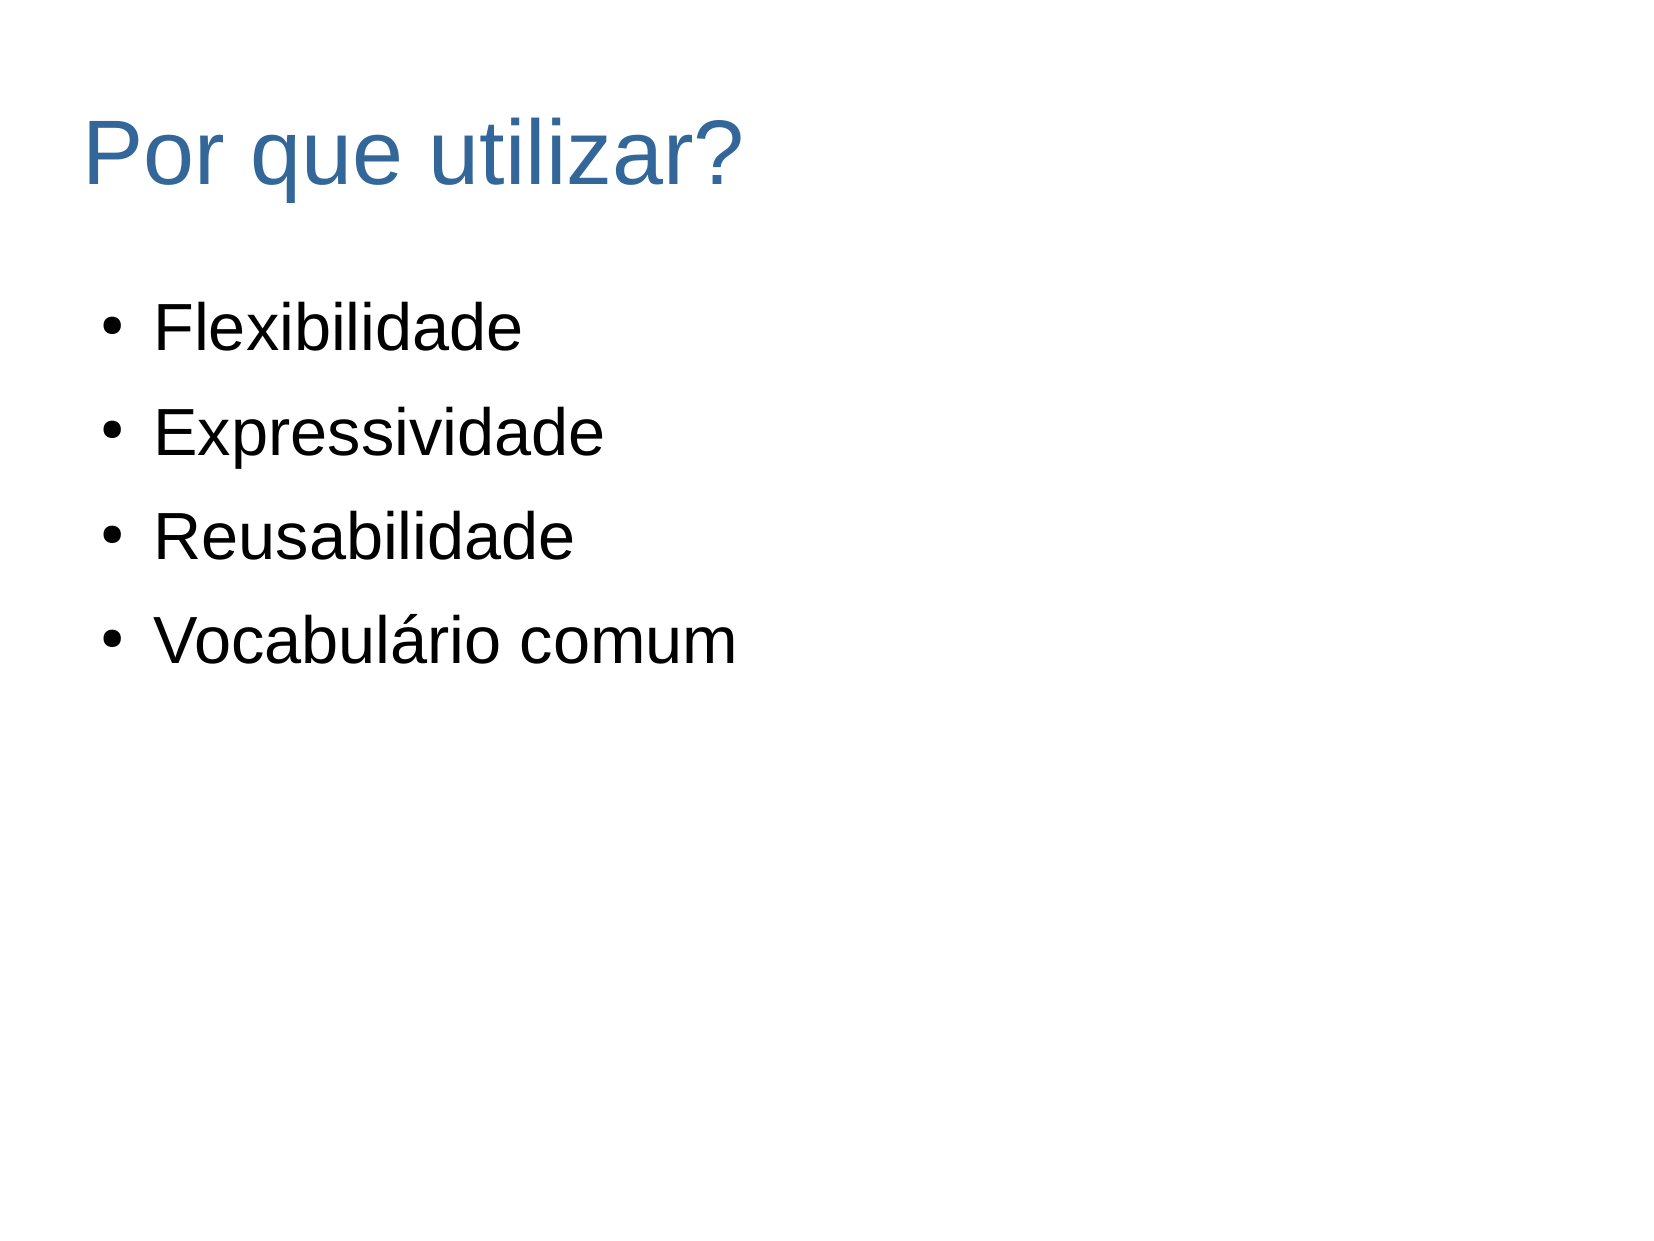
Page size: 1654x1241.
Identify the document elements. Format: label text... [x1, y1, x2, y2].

title Por que utilizar? [82, 49, 1571, 257]
list Flexibilidade Expressividade Reusabilidade Vocabulário comum [82, 290, 1571, 1010]
